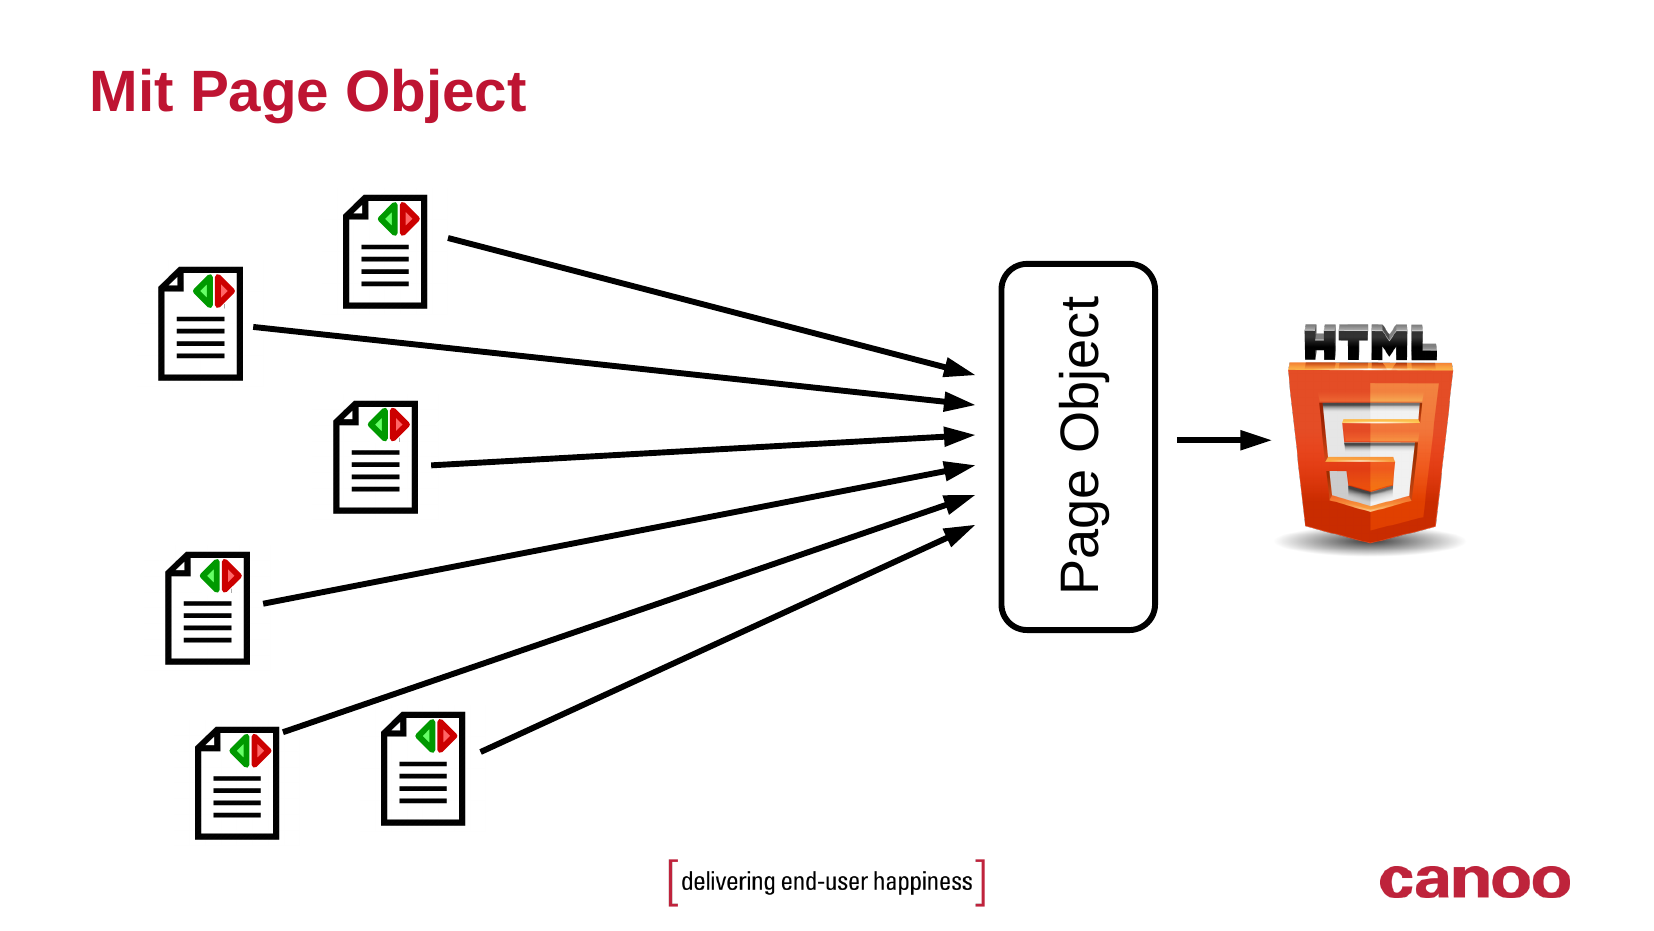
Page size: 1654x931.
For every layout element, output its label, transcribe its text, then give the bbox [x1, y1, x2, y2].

picture [1249, 317, 1490, 558]
picture [144, 545, 271, 671]
picture [322, 188, 448, 315]
text_box [194, 276, 232, 311]
picture [174, 720, 300, 846]
picture [662, 855, 991, 910]
text_box [379, 204, 417, 238]
picture [312, 394, 439, 520]
text_box [369, 410, 407, 444]
picture [1380, 866, 1570, 898]
text_box [201, 561, 239, 595]
text_box Page Object [1036, 281, 1117, 611]
title Mit Page Object [75, 45, 1591, 136]
picture [360, 705, 486, 832]
text_box [231, 736, 269, 770]
text_box [417, 721, 455, 755]
picture [137, 260, 264, 387]
